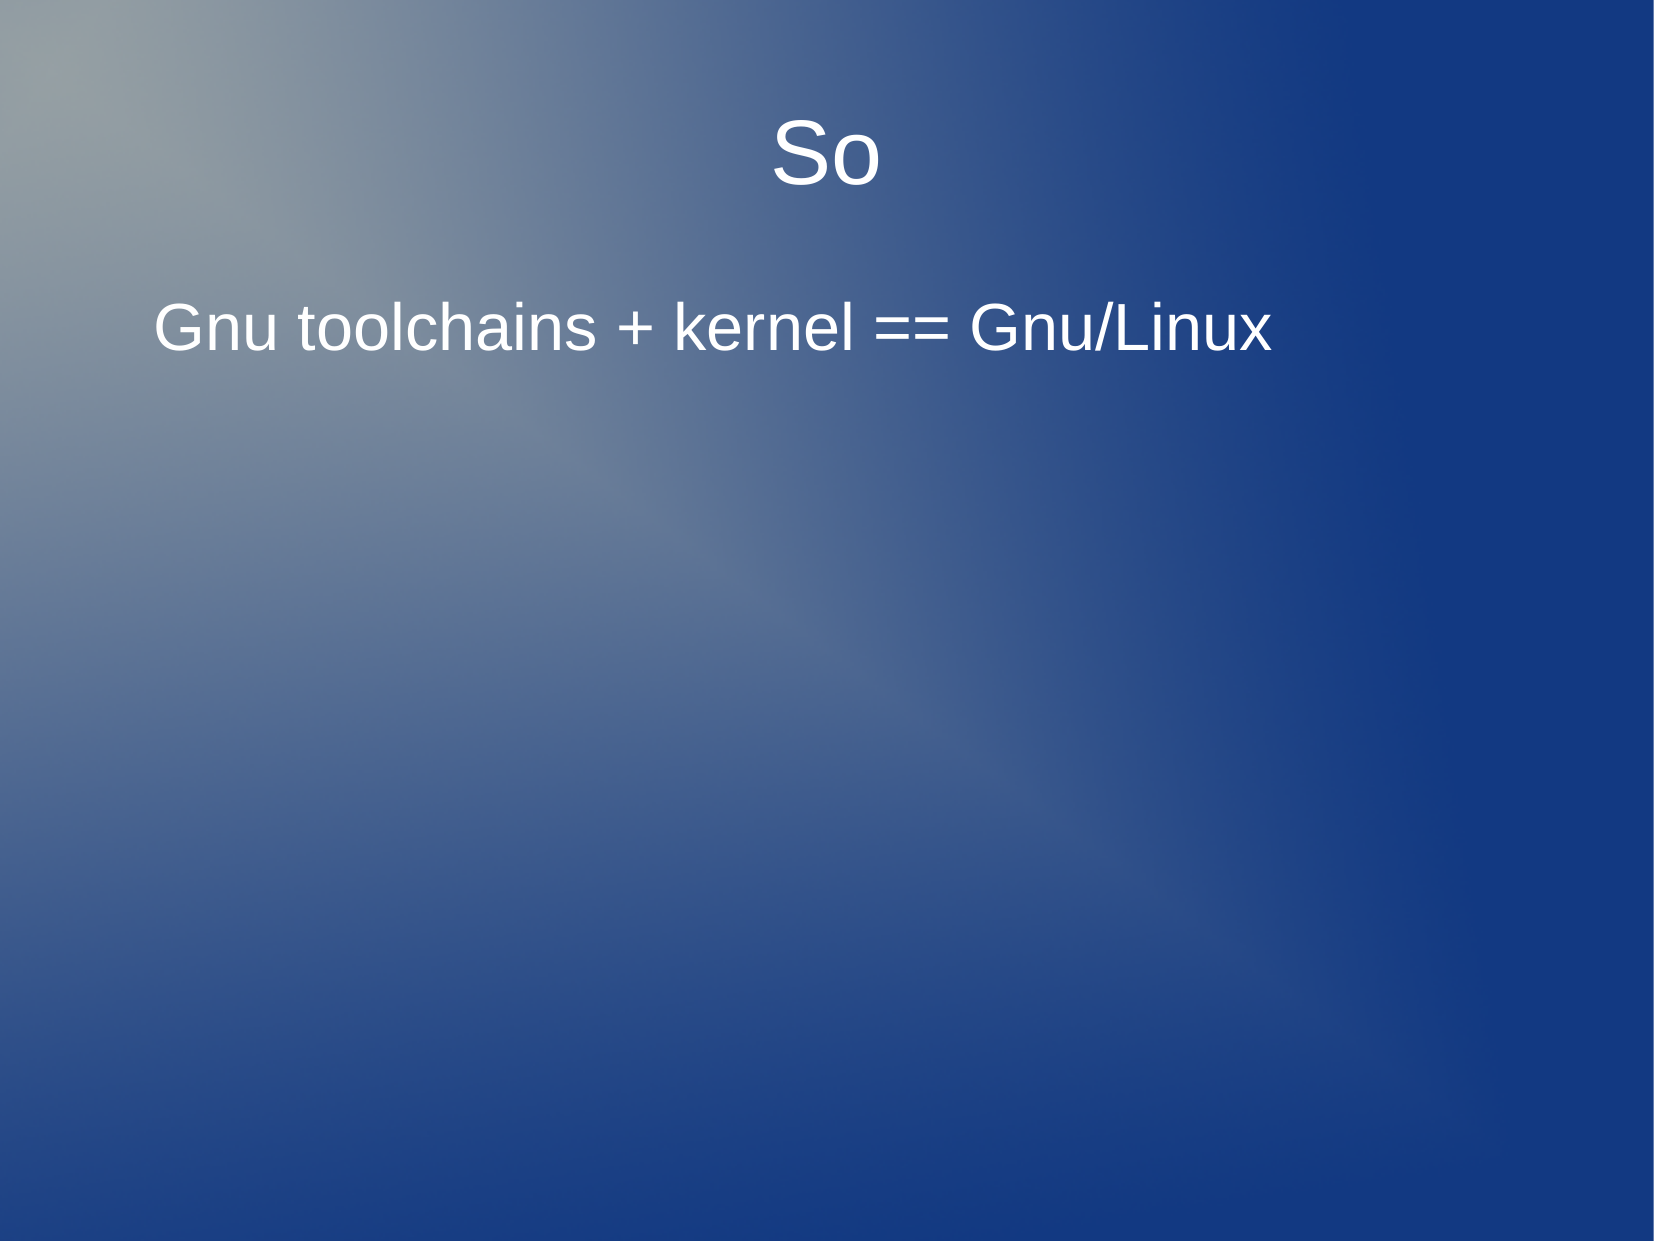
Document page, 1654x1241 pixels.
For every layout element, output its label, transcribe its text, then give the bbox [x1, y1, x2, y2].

list Gnu toolchains + kernel == Gnu/Linux [82, 290, 1571, 1094]
picture [0, 0, 1654, 1241]
title So [82, 56, 1571, 250]
